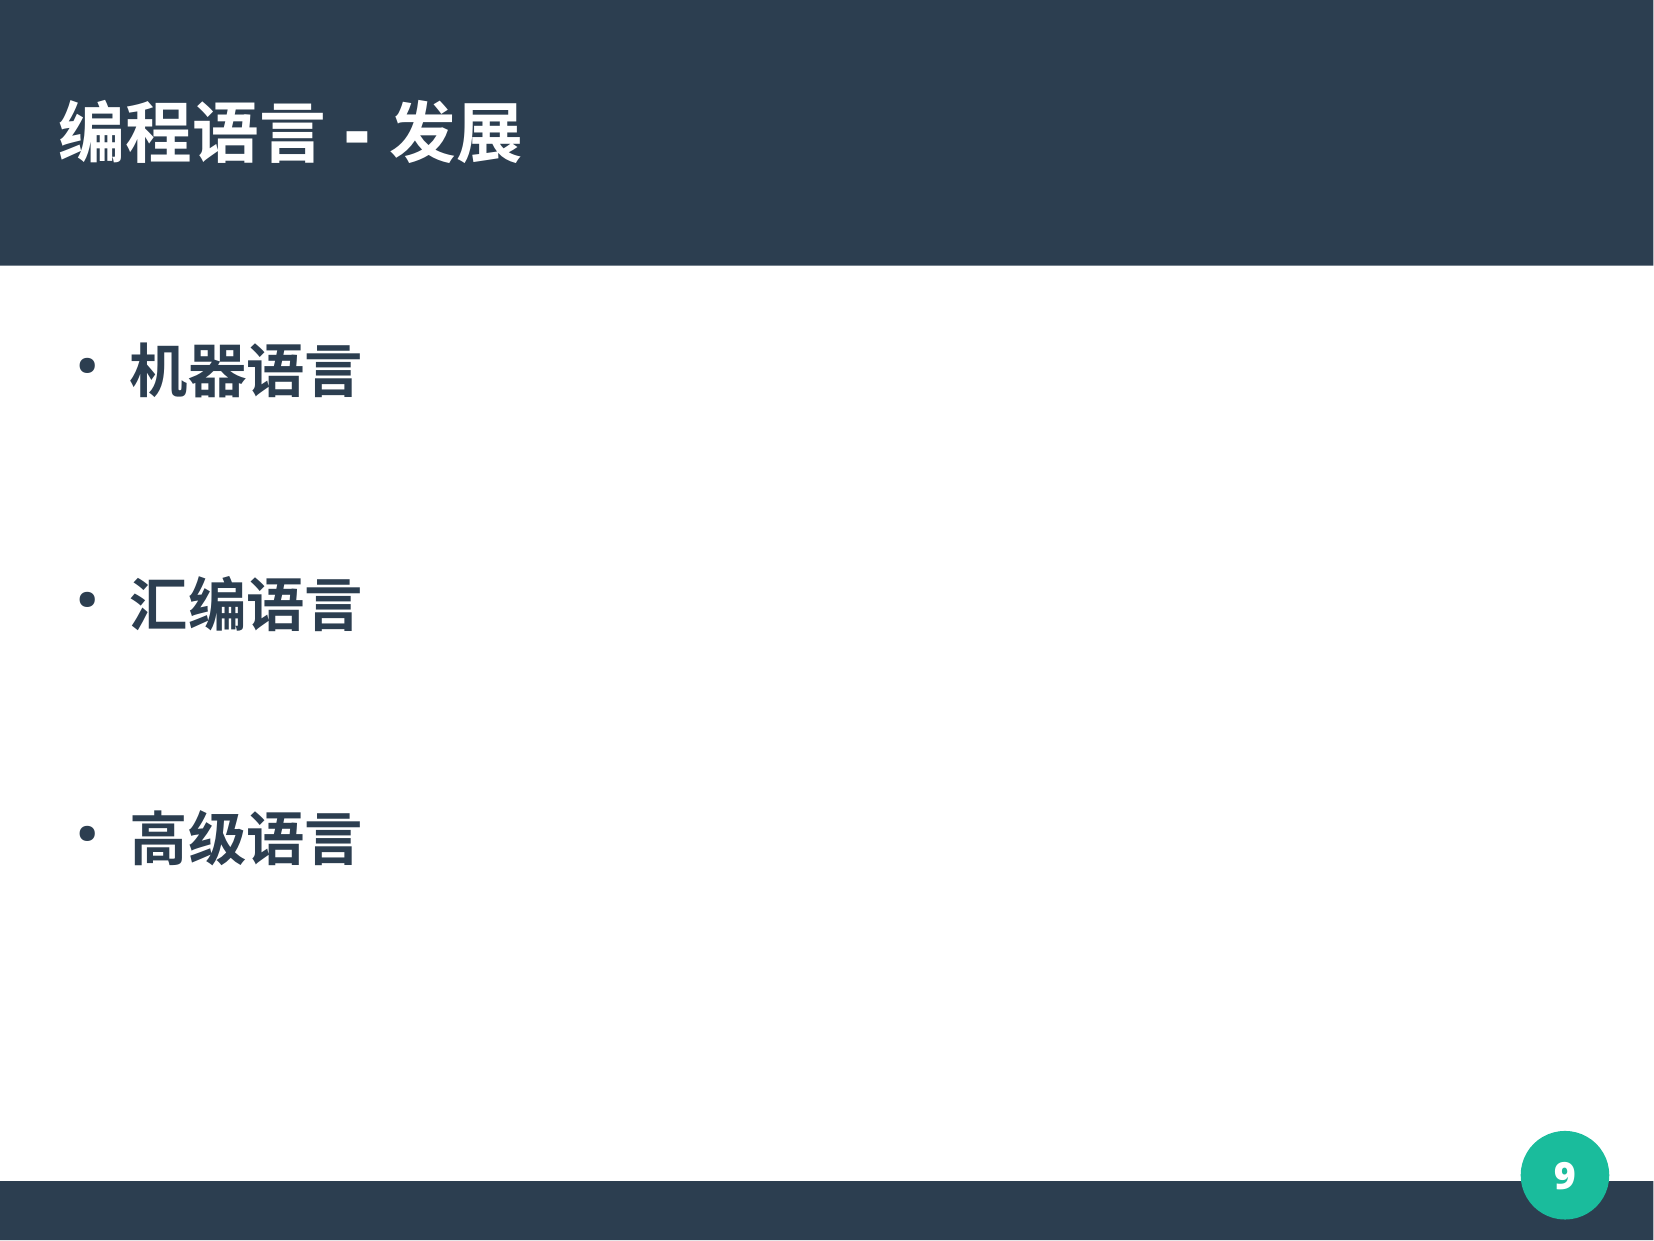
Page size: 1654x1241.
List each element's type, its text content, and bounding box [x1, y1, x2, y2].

list 机器语言 汇编语言 高级语言 [59, 324, 1595, 1152]
title 编程语言-发展 [59, 49, 1595, 207]
